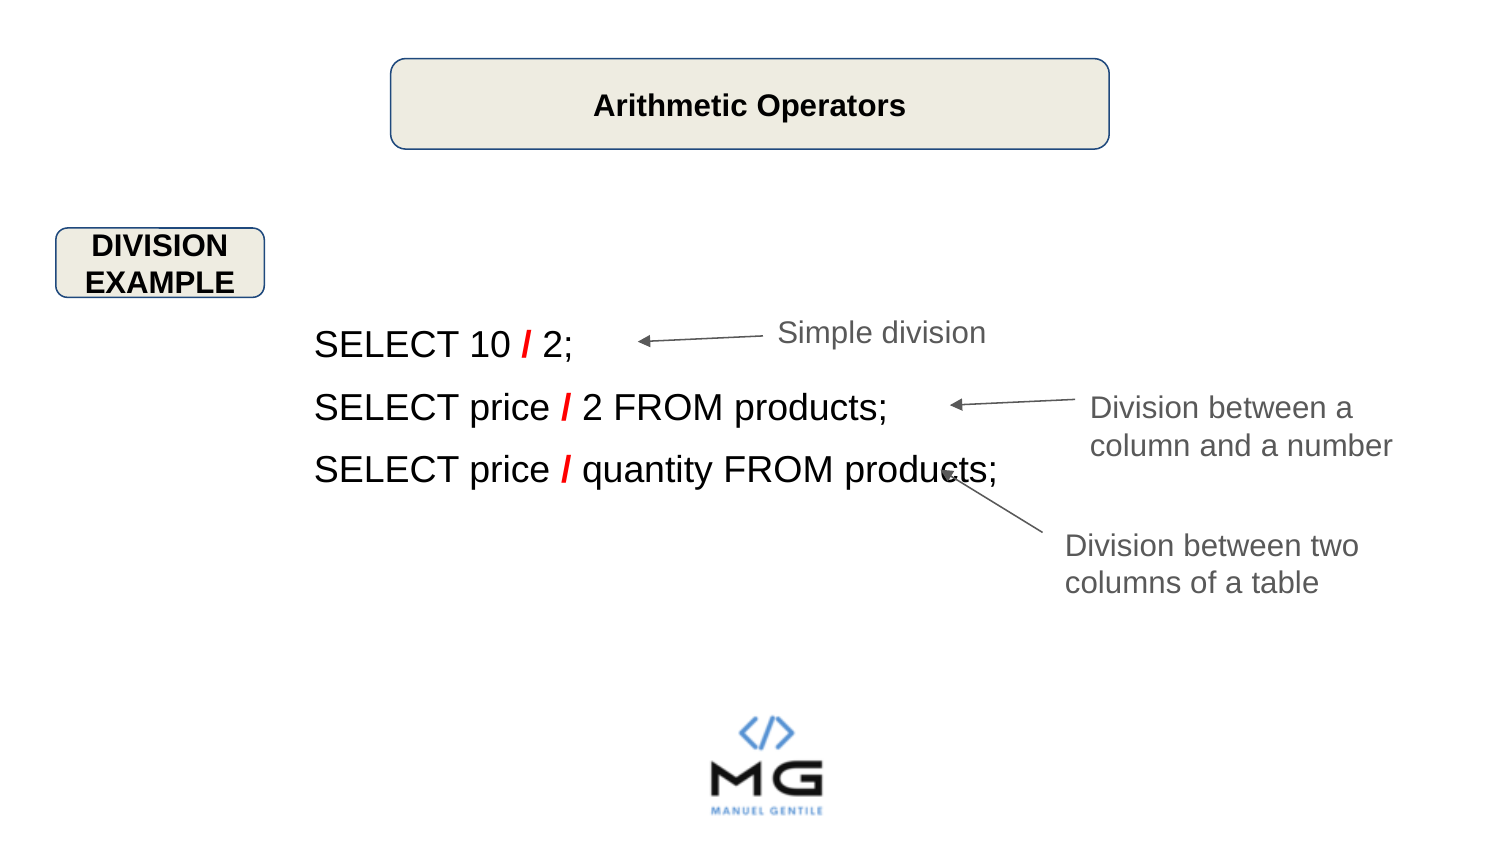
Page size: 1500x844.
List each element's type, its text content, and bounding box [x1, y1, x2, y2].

text_box Simple division [762, 297, 1034, 341]
text_box Division between a column and a number [1074, 372, 1473, 463]
text_box SELECT price / 2 FROM products; [298, 367, 1066, 430]
text_box DIVISION EXAMPLE [55, 227, 265, 298]
text_box Division between two columns of a table [1049, 509, 1473, 601]
text_box SELECT price / quantity FROM products; [298, 430, 1066, 500]
picture [688, 687, 846, 844]
text_box SELECT 10 / 2; [298, 305, 1066, 367]
text_box Arithmetic Operators [390, 58, 1110, 150]
